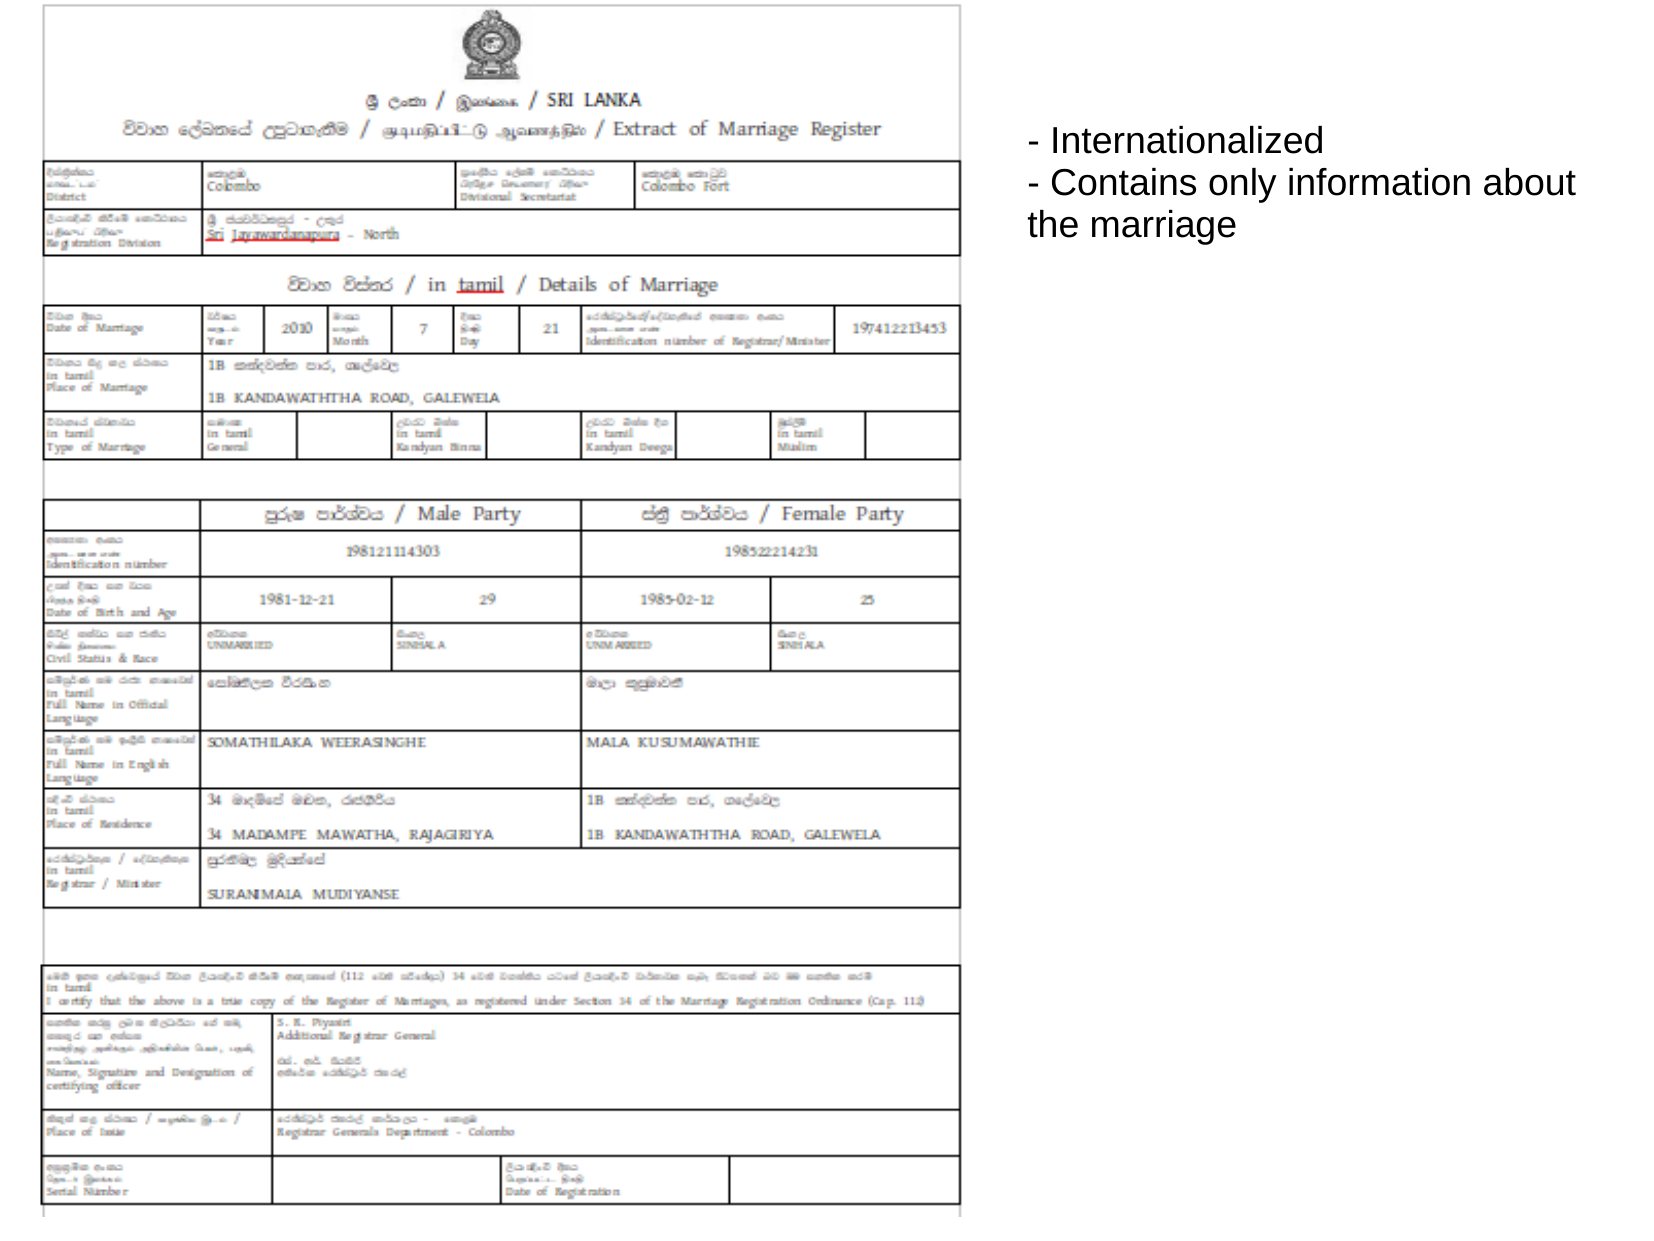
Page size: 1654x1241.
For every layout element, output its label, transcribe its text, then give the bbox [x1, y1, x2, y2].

picture [39, 1, 976, 1217]
text_box - Internationalized - Contains only information about the marriage [1012, 112, 1651, 451]
